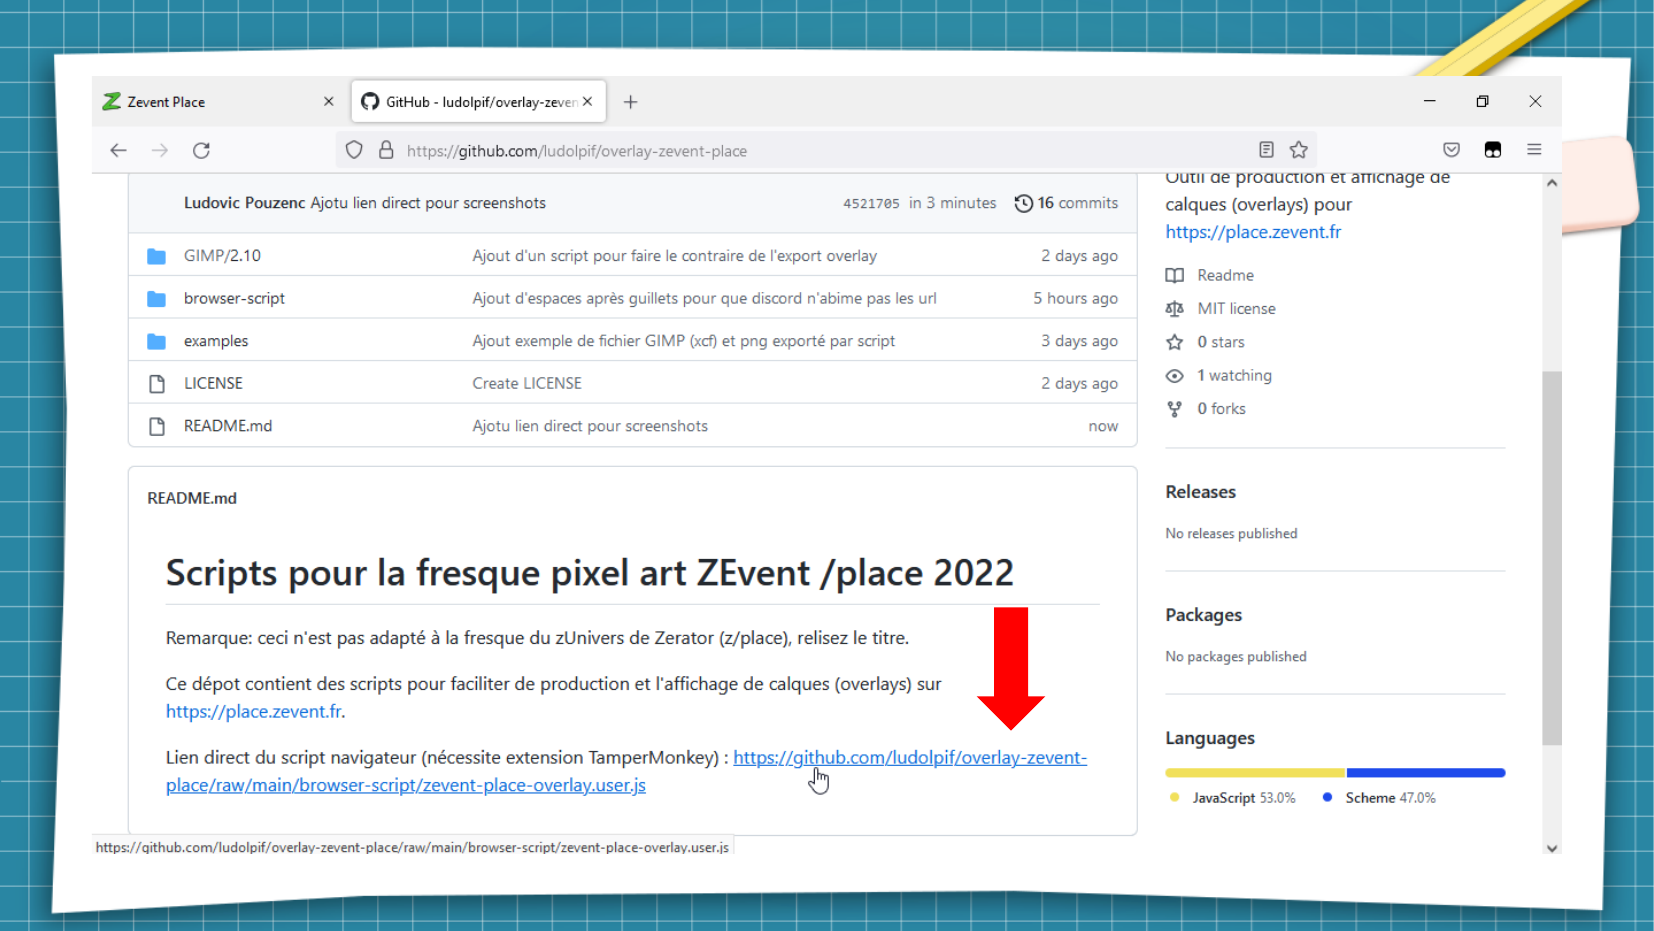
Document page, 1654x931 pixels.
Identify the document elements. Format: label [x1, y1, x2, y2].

text_box [979, 608, 1043, 730]
picture [91, 76, 1562, 854]
